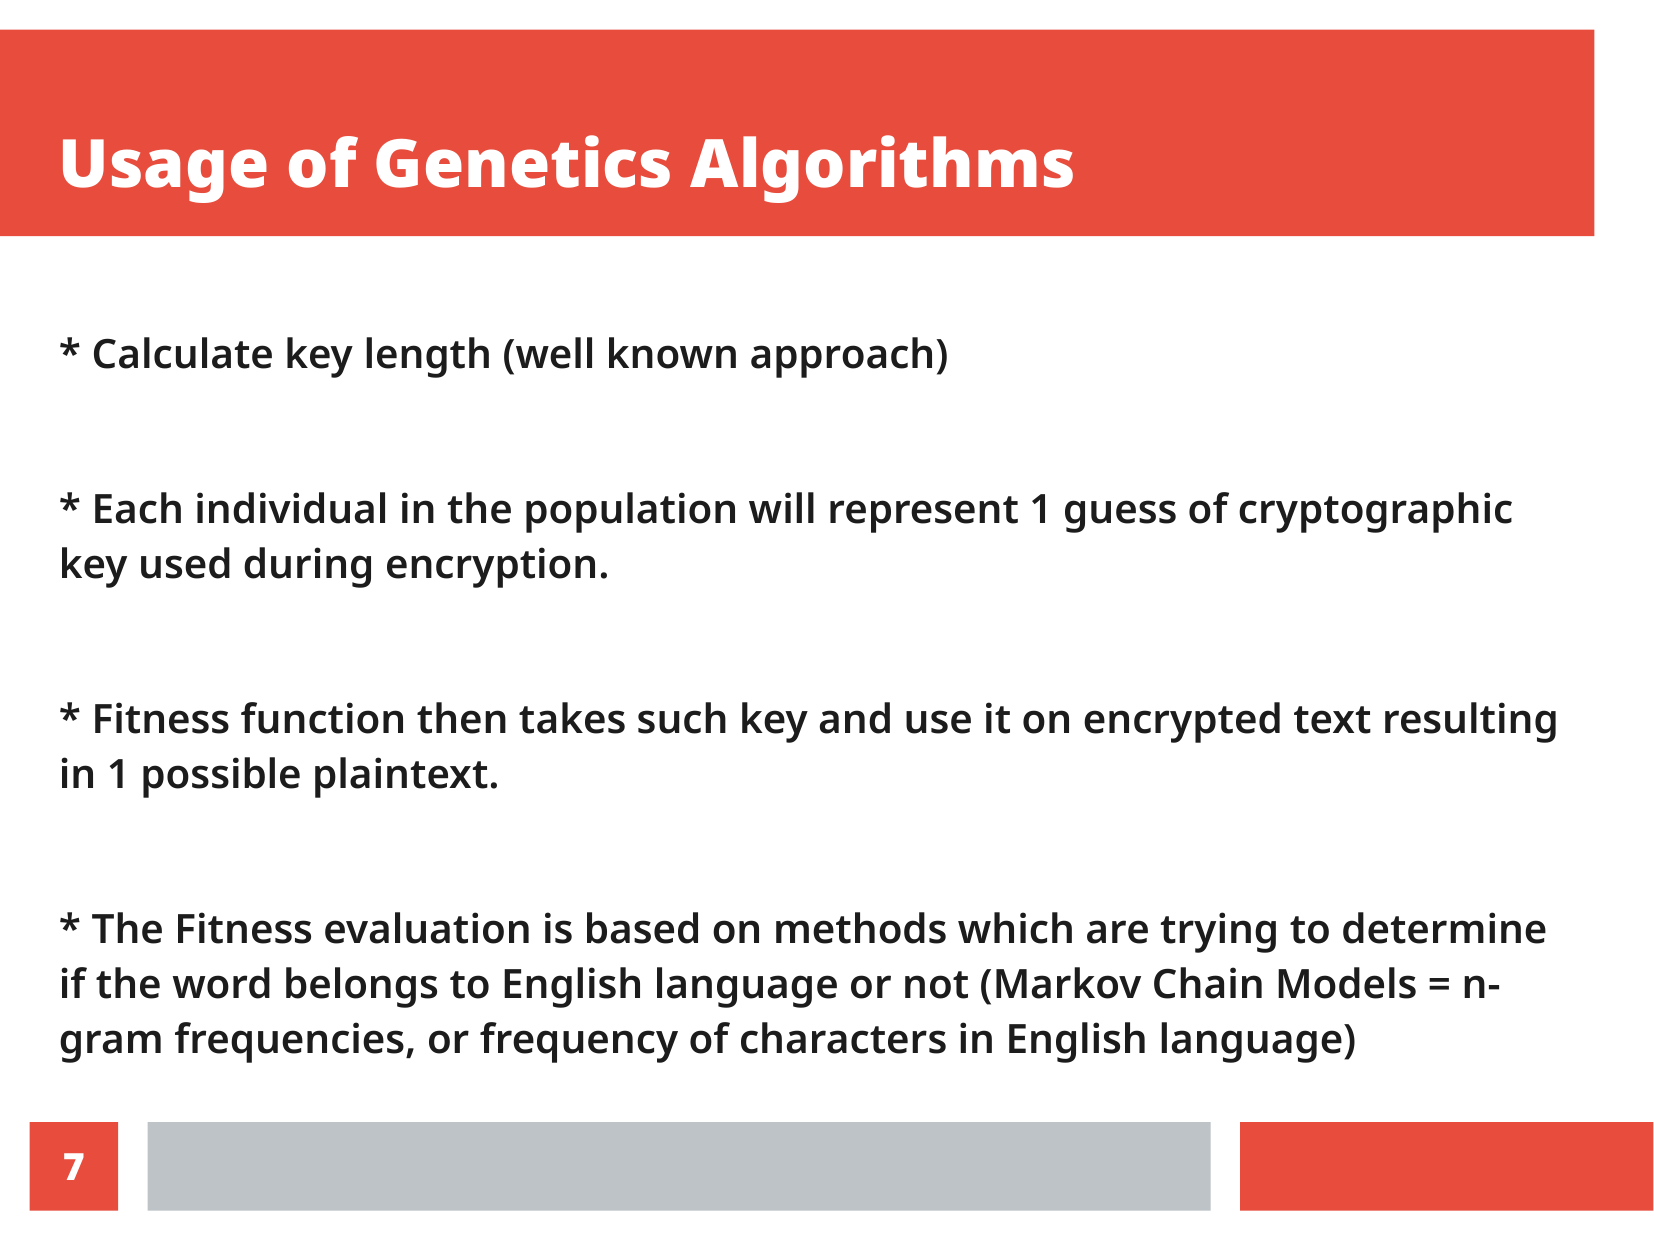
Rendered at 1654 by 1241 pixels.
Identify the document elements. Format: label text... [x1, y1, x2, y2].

title Usage of Genetics Algorithms [59, 59, 1595, 207]
list * Calculate key length (well known approach) * Each individual in the population will represent 1 guess of cryptographic key used during encryption. * Fitness function then takes such key and use it on encrypted text resulting in 1 possible plaintext. * The Fitness evaluation is based on methods which are trying to determine if the word belongs to English language or not (Markov Chain Models = n-gram frequencies, or frequency of characters in English language) [59, 324, 1565, 1093]
